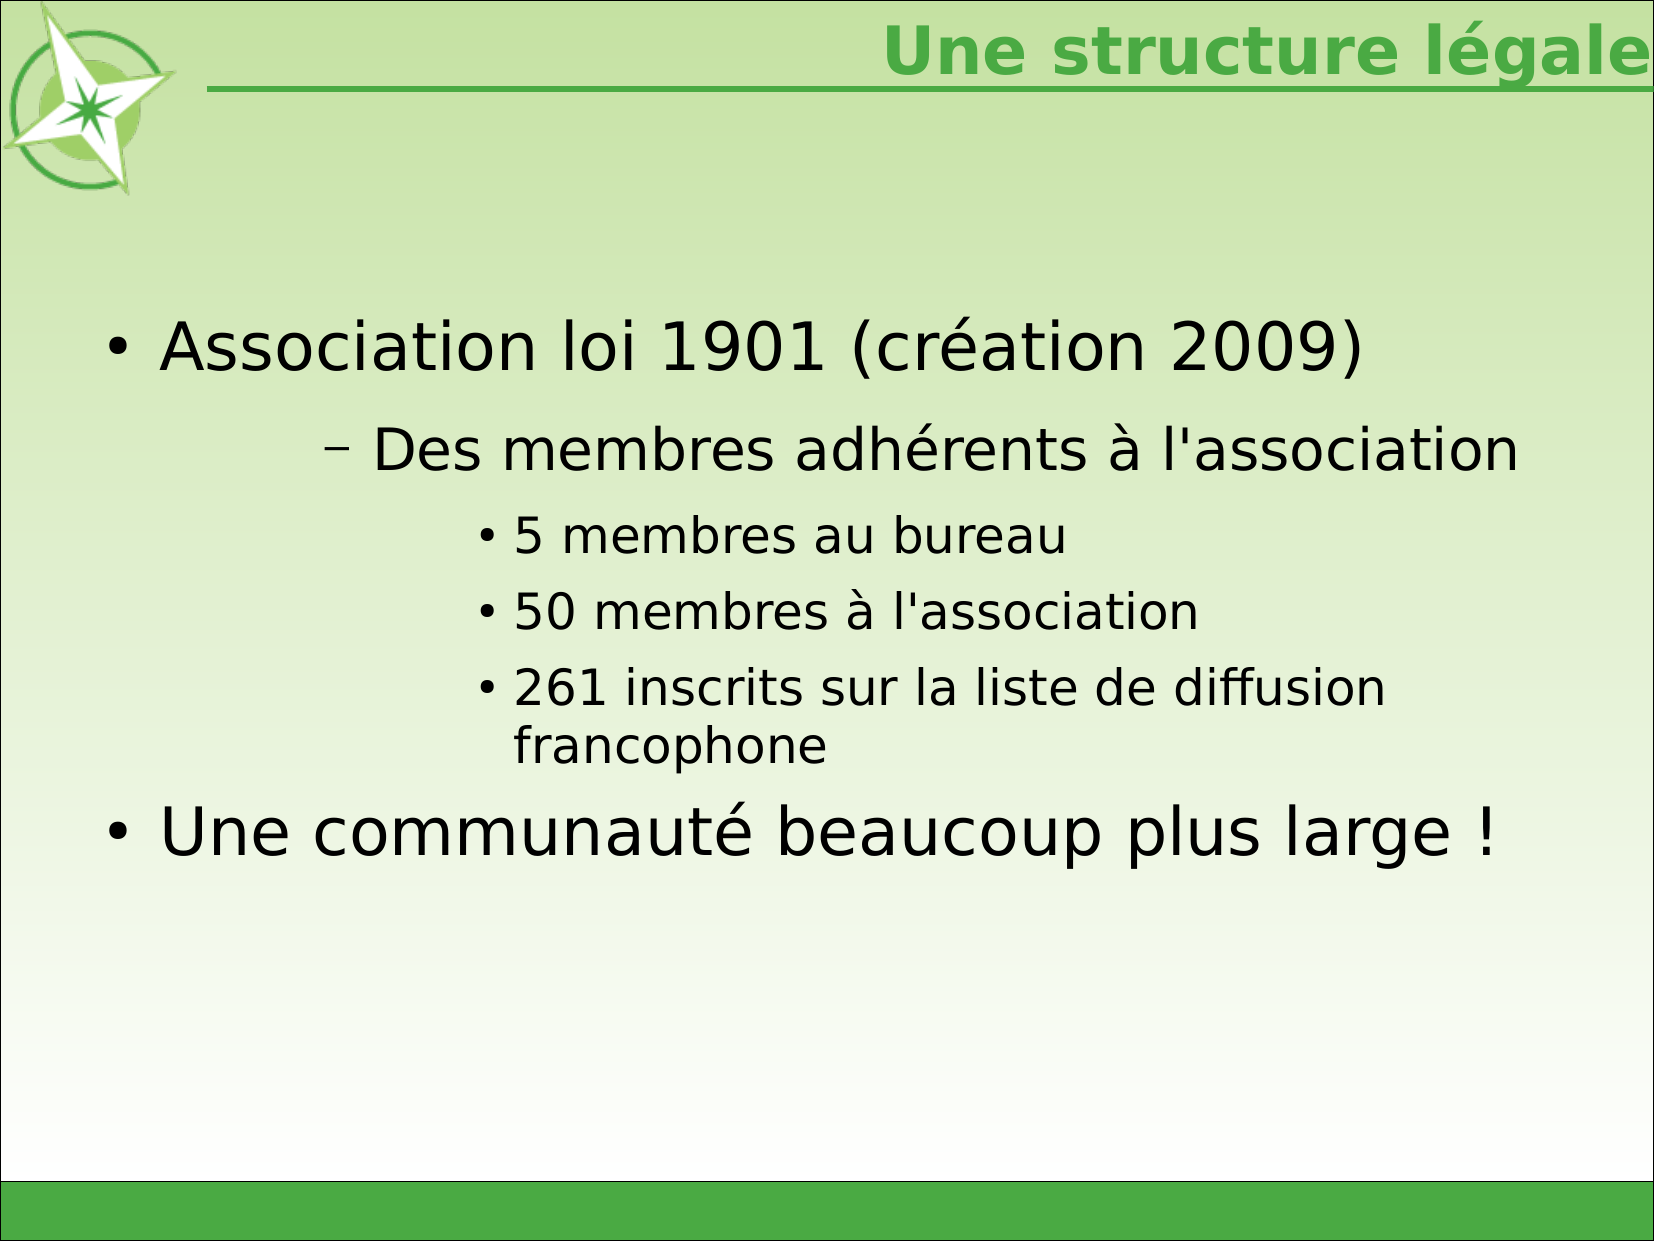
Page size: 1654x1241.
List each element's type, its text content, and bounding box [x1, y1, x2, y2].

title Une structure légale [165, 2, 1654, 101]
list Association loi 1901 (création 2009) Des membres adhérents à l'association 5 membres au bureau 50 membres à l'association 261 inscrits sur la liste de diffusion francophone Une communauté beaucoup plus large ! [88, 308, 1577, 886]
picture [2, 0, 178, 197]
